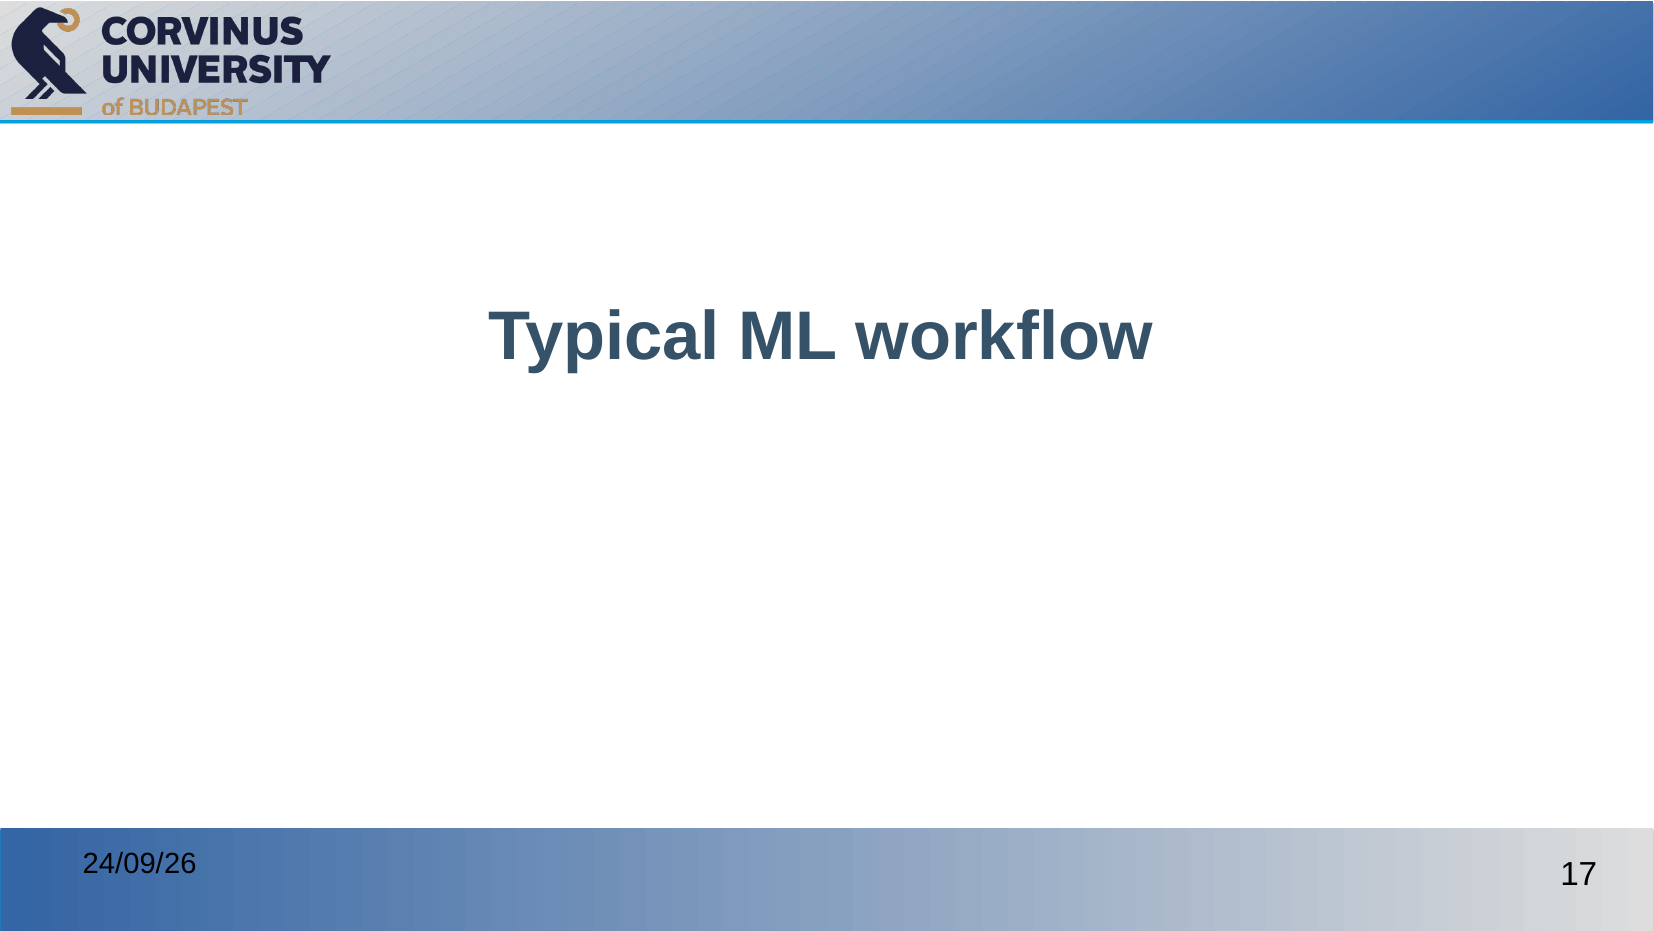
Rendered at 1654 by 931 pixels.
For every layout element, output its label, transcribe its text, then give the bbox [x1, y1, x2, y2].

picture [11, 7, 331, 115]
title Typical ML workflow [76, 258, 1565, 414]
